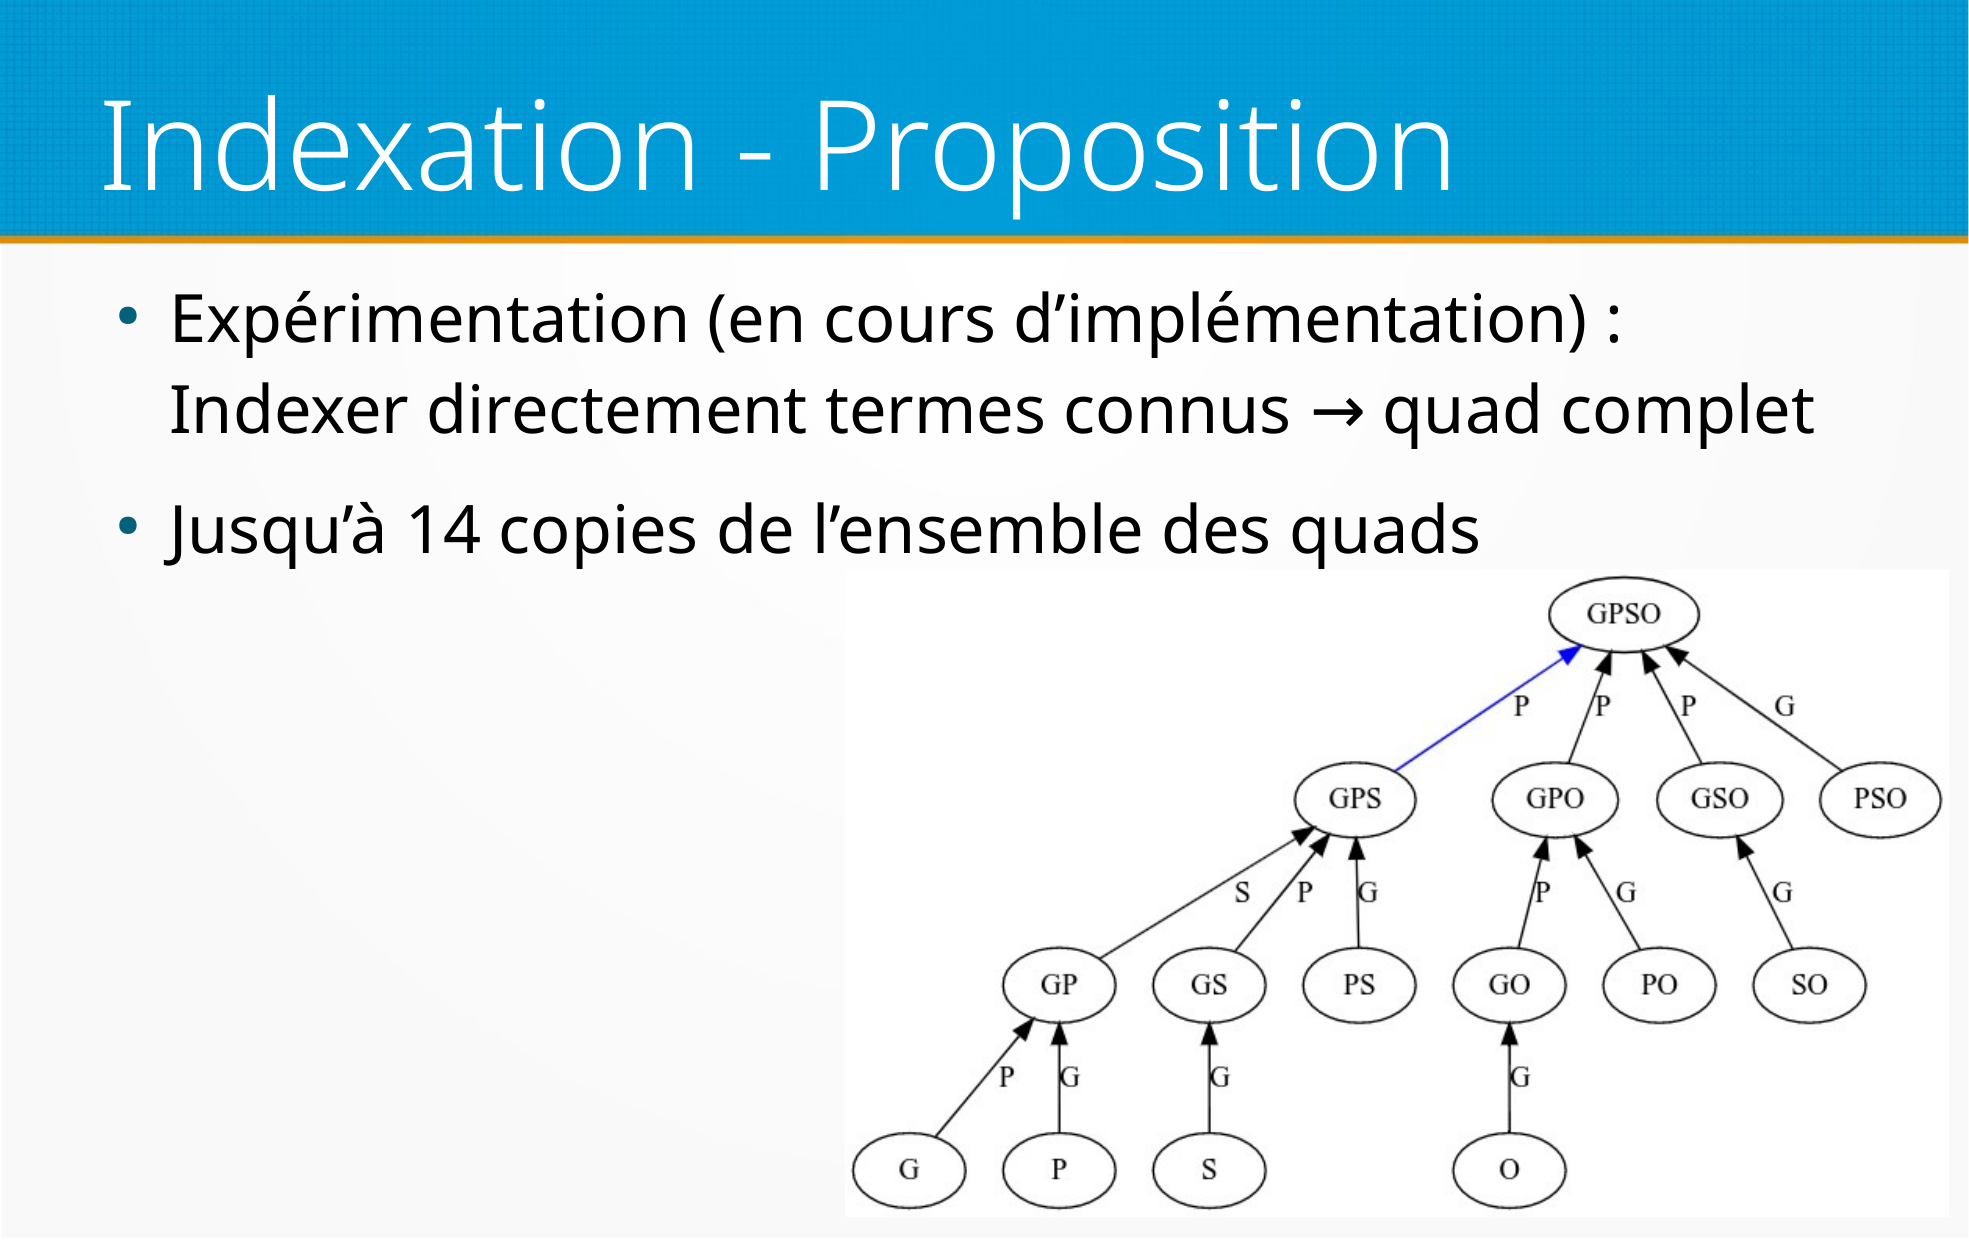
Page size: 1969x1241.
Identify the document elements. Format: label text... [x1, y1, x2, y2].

picture [0, 233, 1969, 1241]
title Indexation - Proposition [98, 19, 1870, 227]
list Expérimentation (en cours d’implémentation) : Indexer directement termes connus → quad complet Jusqu’à 14 copies de l’ensemble des quads [98, 271, 1861, 1037]
